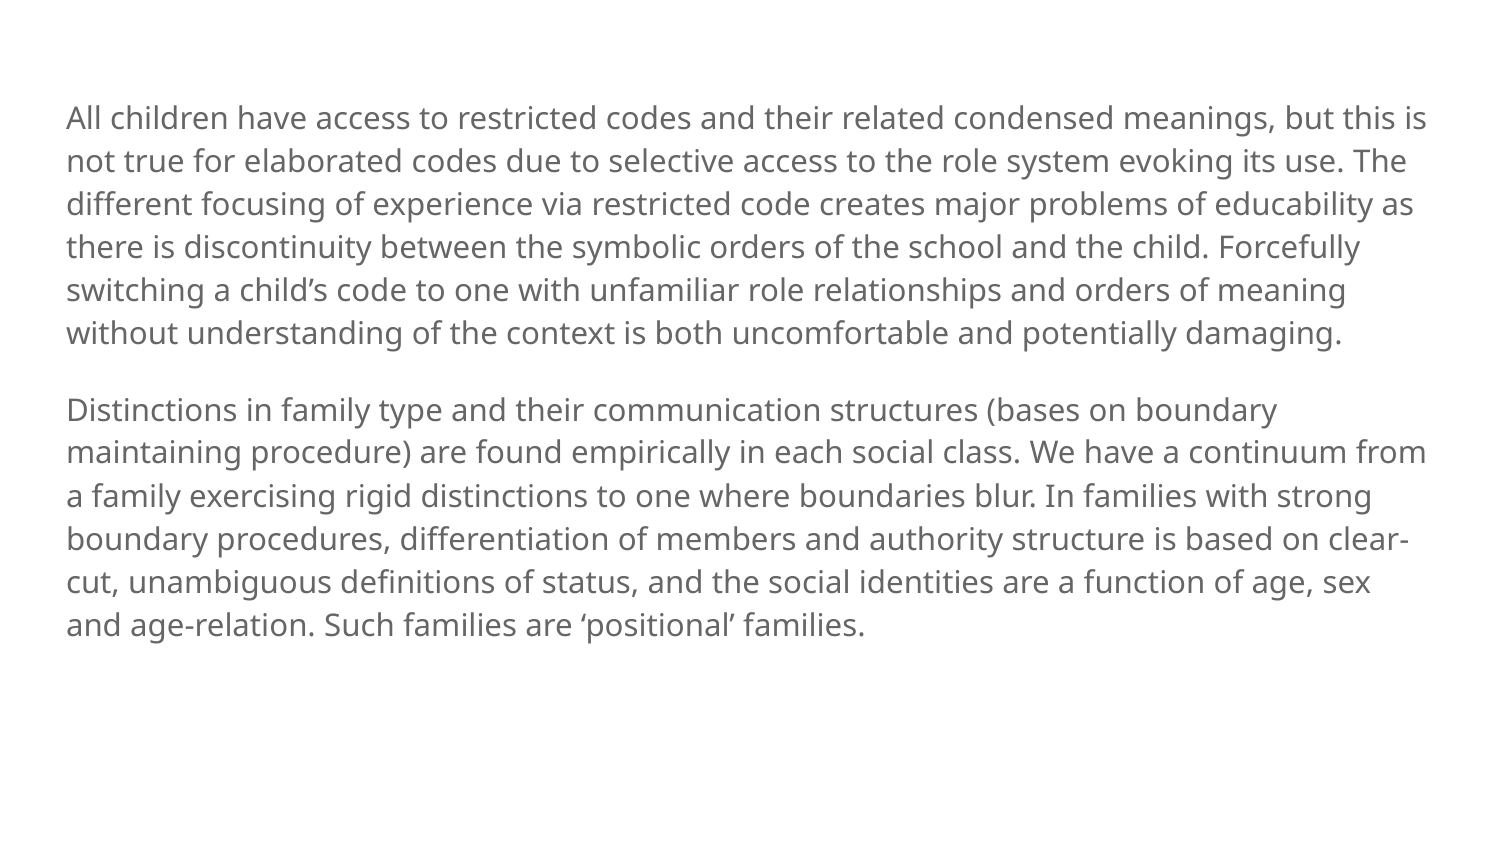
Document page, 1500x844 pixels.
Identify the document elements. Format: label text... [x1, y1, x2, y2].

list All children have access to restricted codes and their related condensed meanings, but this is not true for elaborated codes due to selective access to the role system evoking its use. The different focusing of experience via restricted code creates major problems of educability as there is discontinuity between the symbolic orders of the school and the child. Forcefully switching a child’s code to one with unfamiliar role relationships and orders of meaning without understanding of the context is both uncomfortable and potentially damaging. Distinctions in family type and their communication structures (bases on boundary maintaining procedure) are found empirically in each social class. We have a continuum from a family exercising rigid distinctions to one where boundaries blur. In families with strong boundary procedures, differentiation of members and authority structure is based on clear-cut, unambiguous definitions of status, and the social identities are a function of age, sex and age-relation. Such families are ‘positional’ families. [51, 77, 1449, 761]
